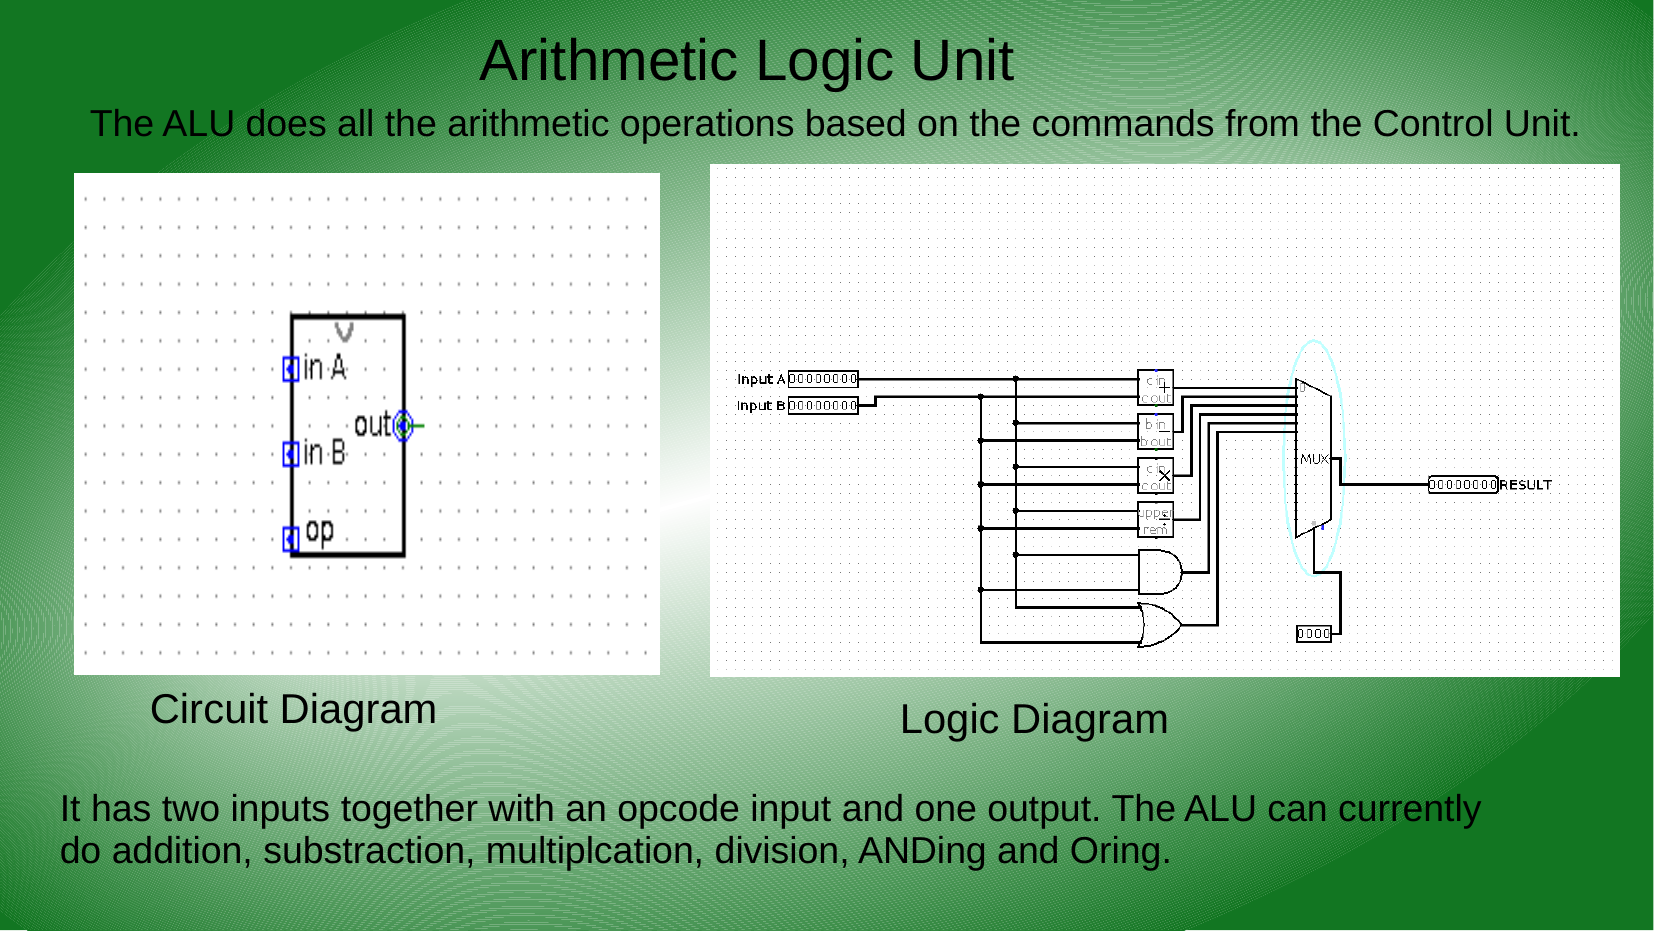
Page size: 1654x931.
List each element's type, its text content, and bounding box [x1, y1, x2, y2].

text_box Arithmetic Logic Unit [464, 20, 1185, 95]
text_box The ALU does all the arithmetic operations based on the commands from the Control Unit. [74, 95, 1635, 171]
text_box Circuit Diagram [134, 678, 615, 740]
text_box It has two inputs together with an opcode input and one output. The ALU can currently do addition, substraction, multiplcation, division, ANDing and Oring. [44, 779, 1530, 885]
text_box Logic Diagram [884, 688, 1290, 750]
picture [74, 173, 660, 675]
picture [710, 171, 1620, 677]
